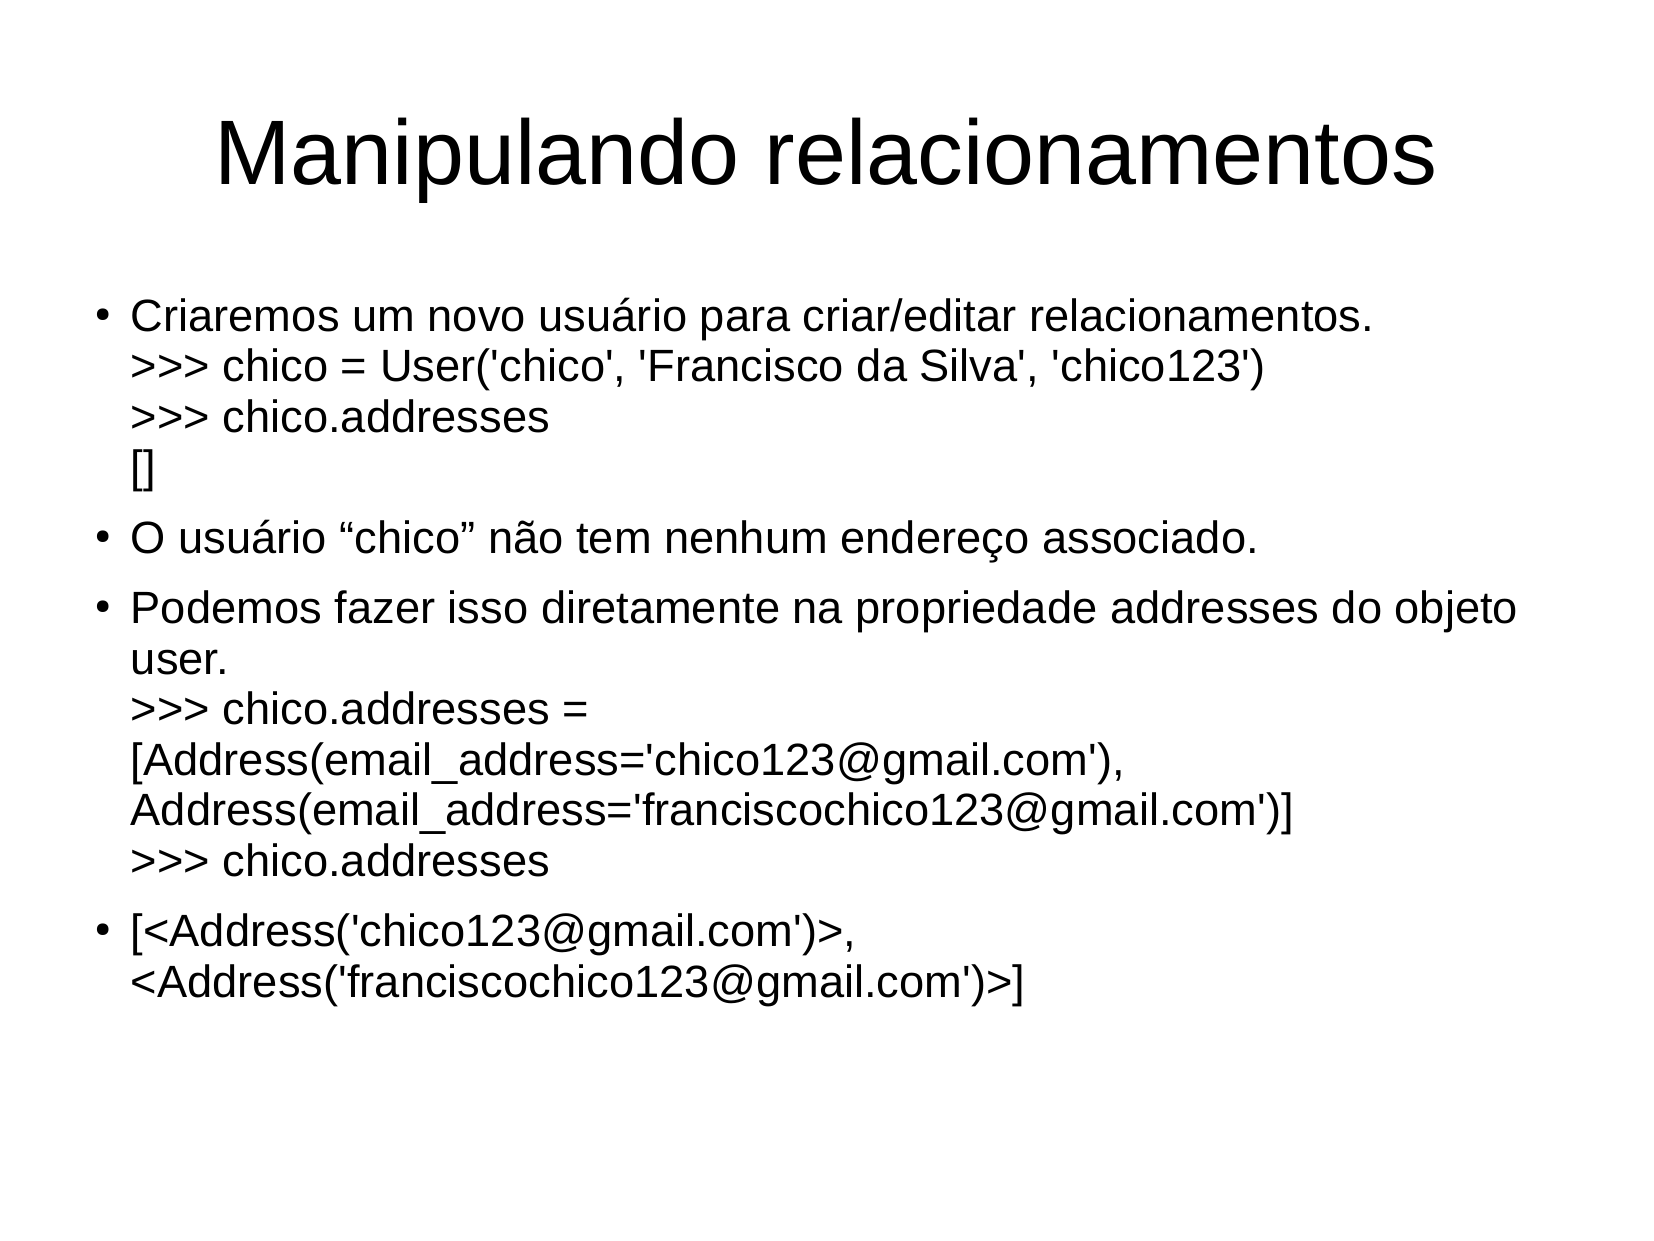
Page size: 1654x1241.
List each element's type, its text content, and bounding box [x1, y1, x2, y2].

title Manipulando relacionamentos [82, 49, 1571, 257]
list Criaremos um novo usuário para criar/editar relacionamentos. >>> chico = User('chico', 'Francisco da Silva', 'chico123') >>> chico.addresses [] O usuário “chico” não tem nenhum endereço associado. Podemos fazer isso diretamente na propriedade addresses do objeto user. >>> chico.addresses = [Address(email_address='chico123@gmail.com'), Address(email_address='franciscochico123@gmail.com')] >>> chico.addresses [<Address('chico123@gmail.com')>, <Address('franciscochico123@gmail.com')>] [82, 290, 1538, 1010]
